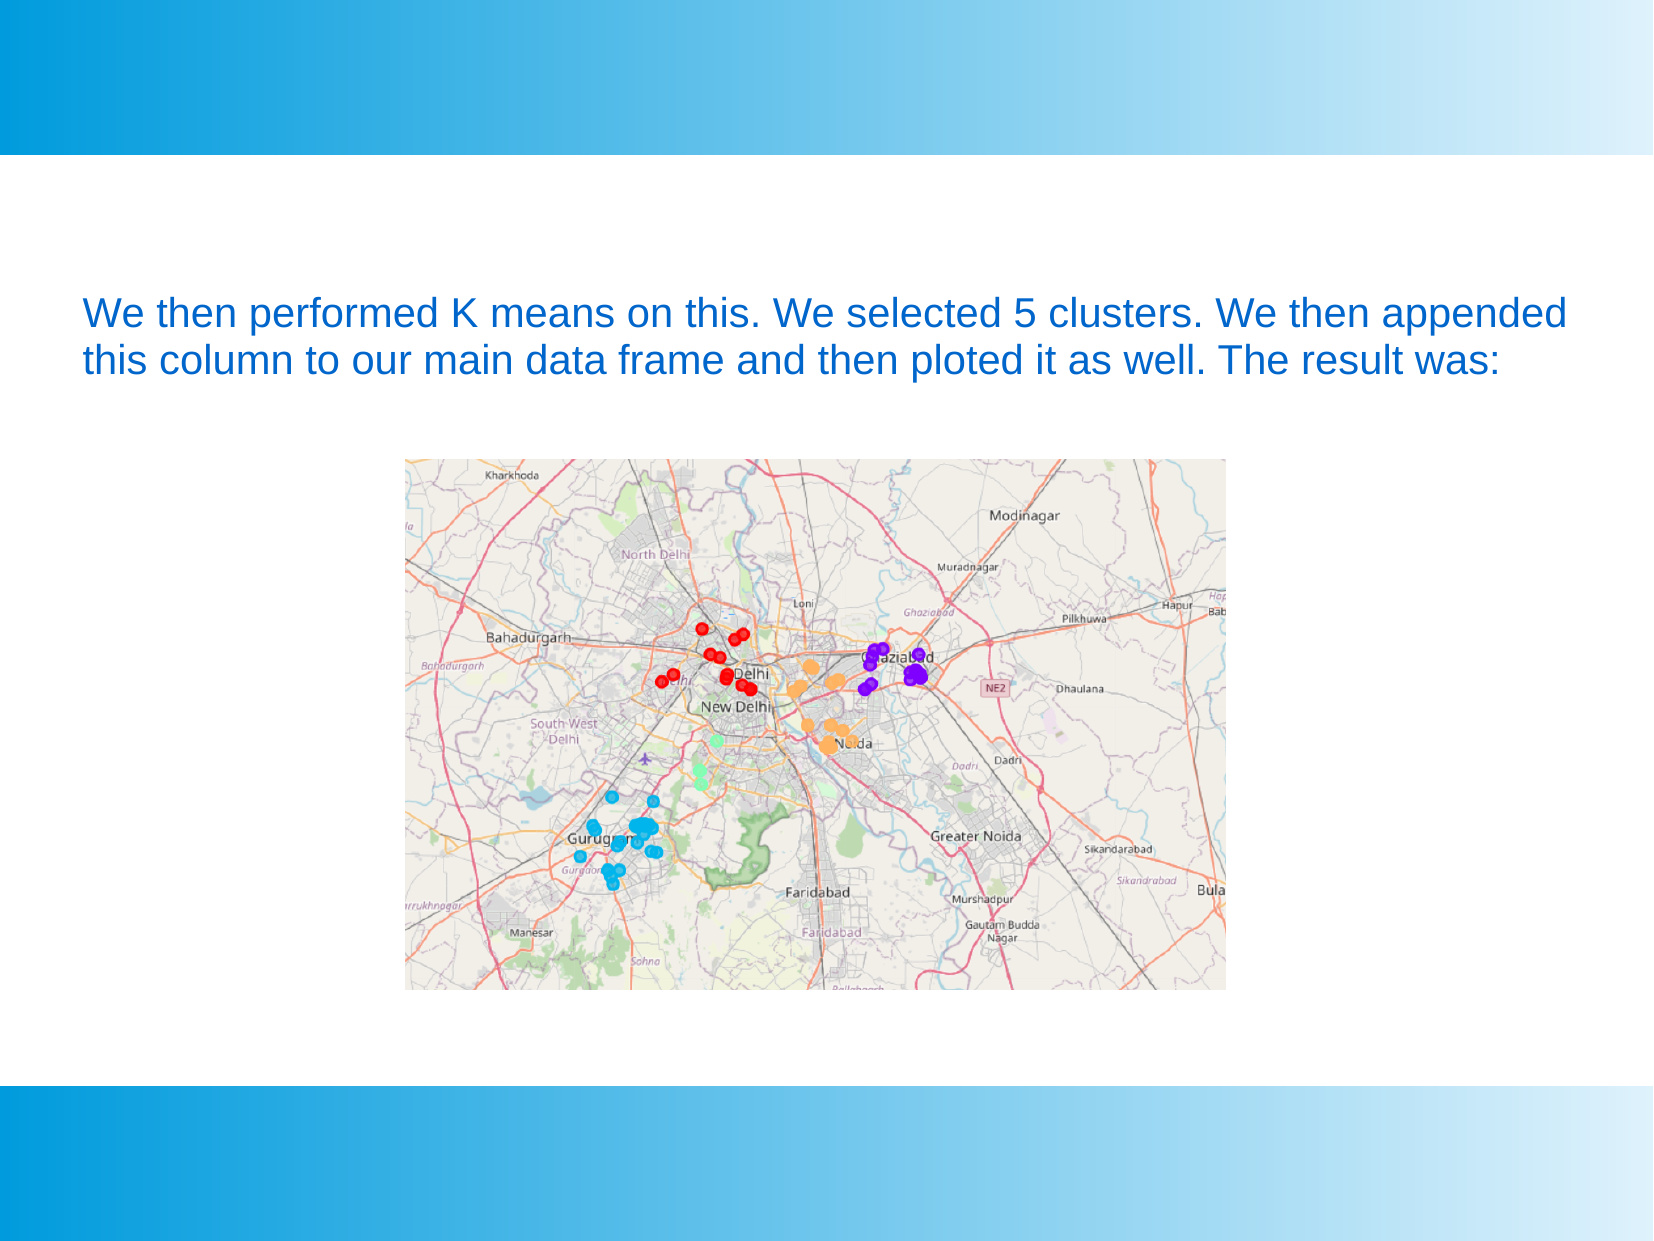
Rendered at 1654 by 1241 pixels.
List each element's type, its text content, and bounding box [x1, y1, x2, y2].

picture [405, 459, 1226, 991]
list We then performed K means on this. We selected 5 clusters. We then appended this column to our main data frame and then ploted it as well. The result was: [82, 290, 1571, 1010]
